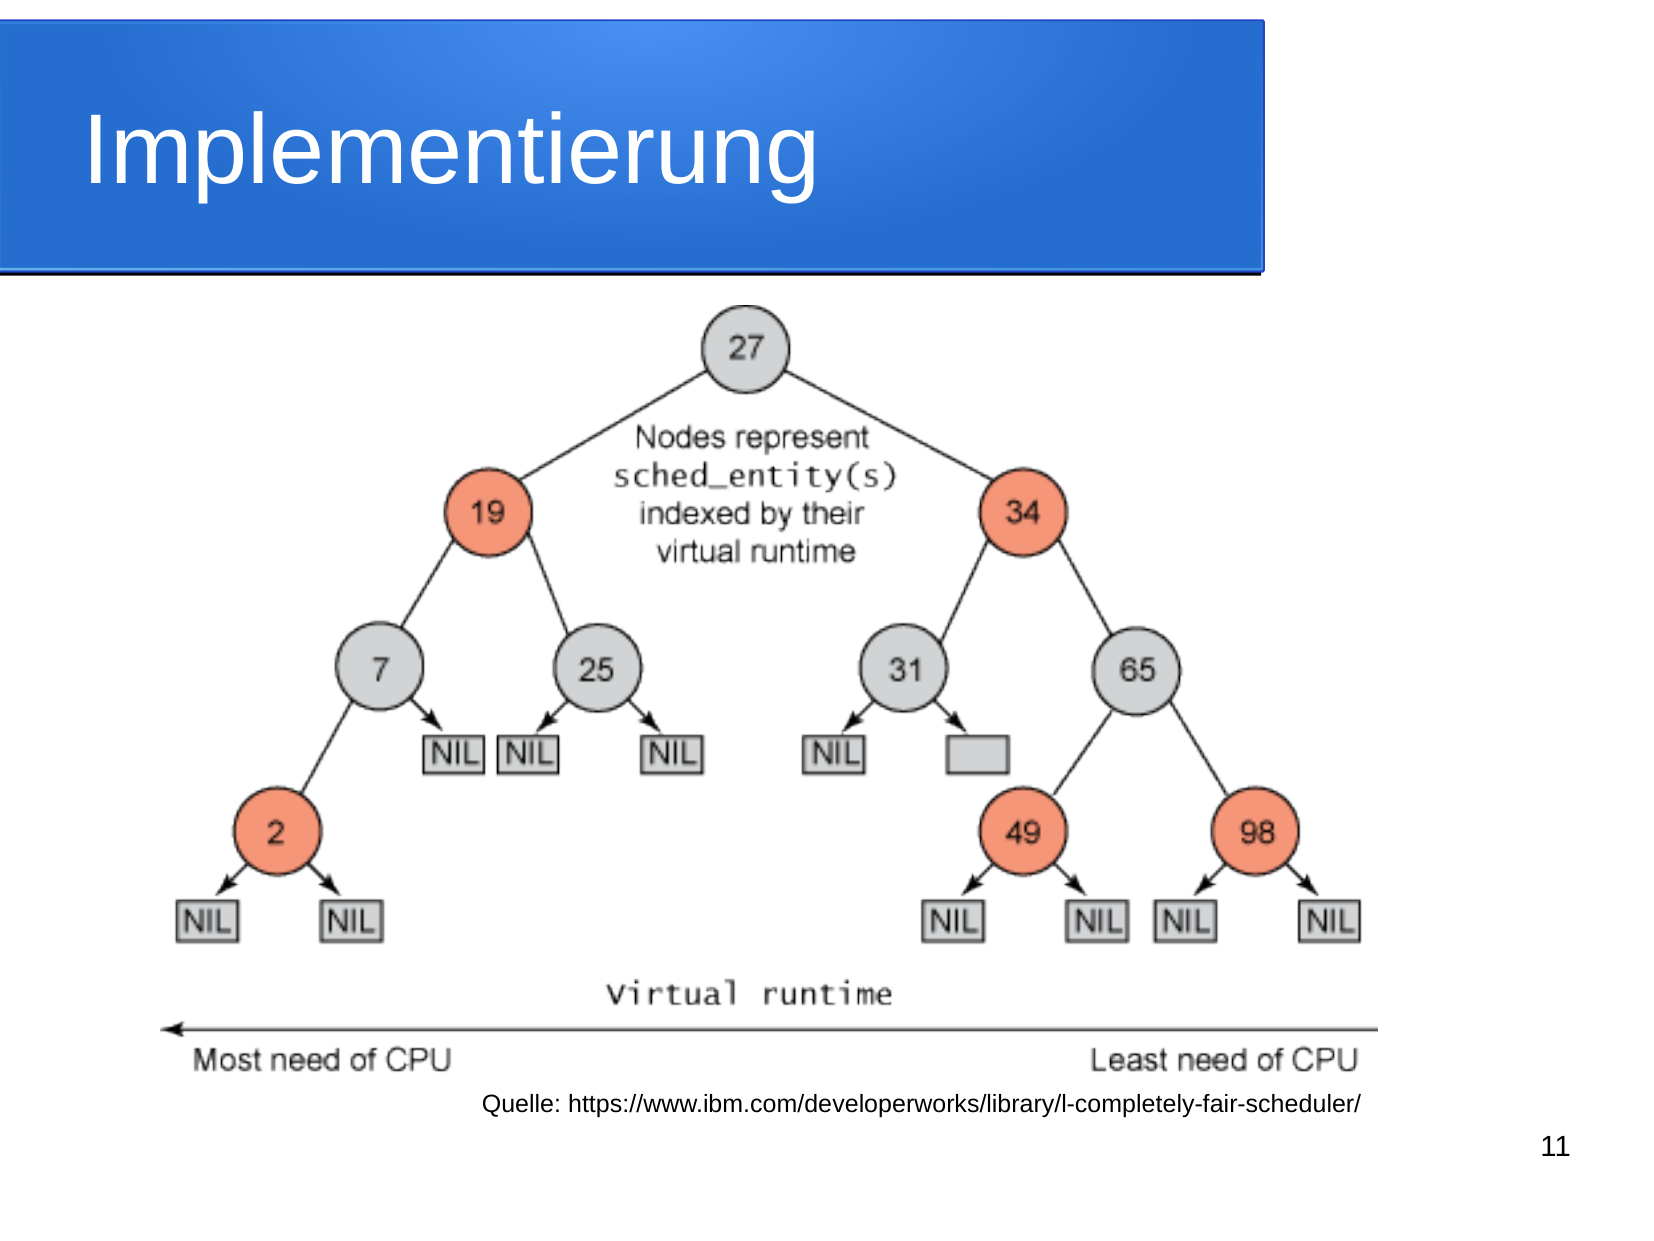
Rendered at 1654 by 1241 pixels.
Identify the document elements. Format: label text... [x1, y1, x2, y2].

picture [160, 305, 1378, 1083]
title Implementierung [82, 47, 1235, 252]
text_box Quelle: https://www.ibm.com/developerworks/library/l-completely-fair-scheduler/ [467, 1082, 1378, 1126]
